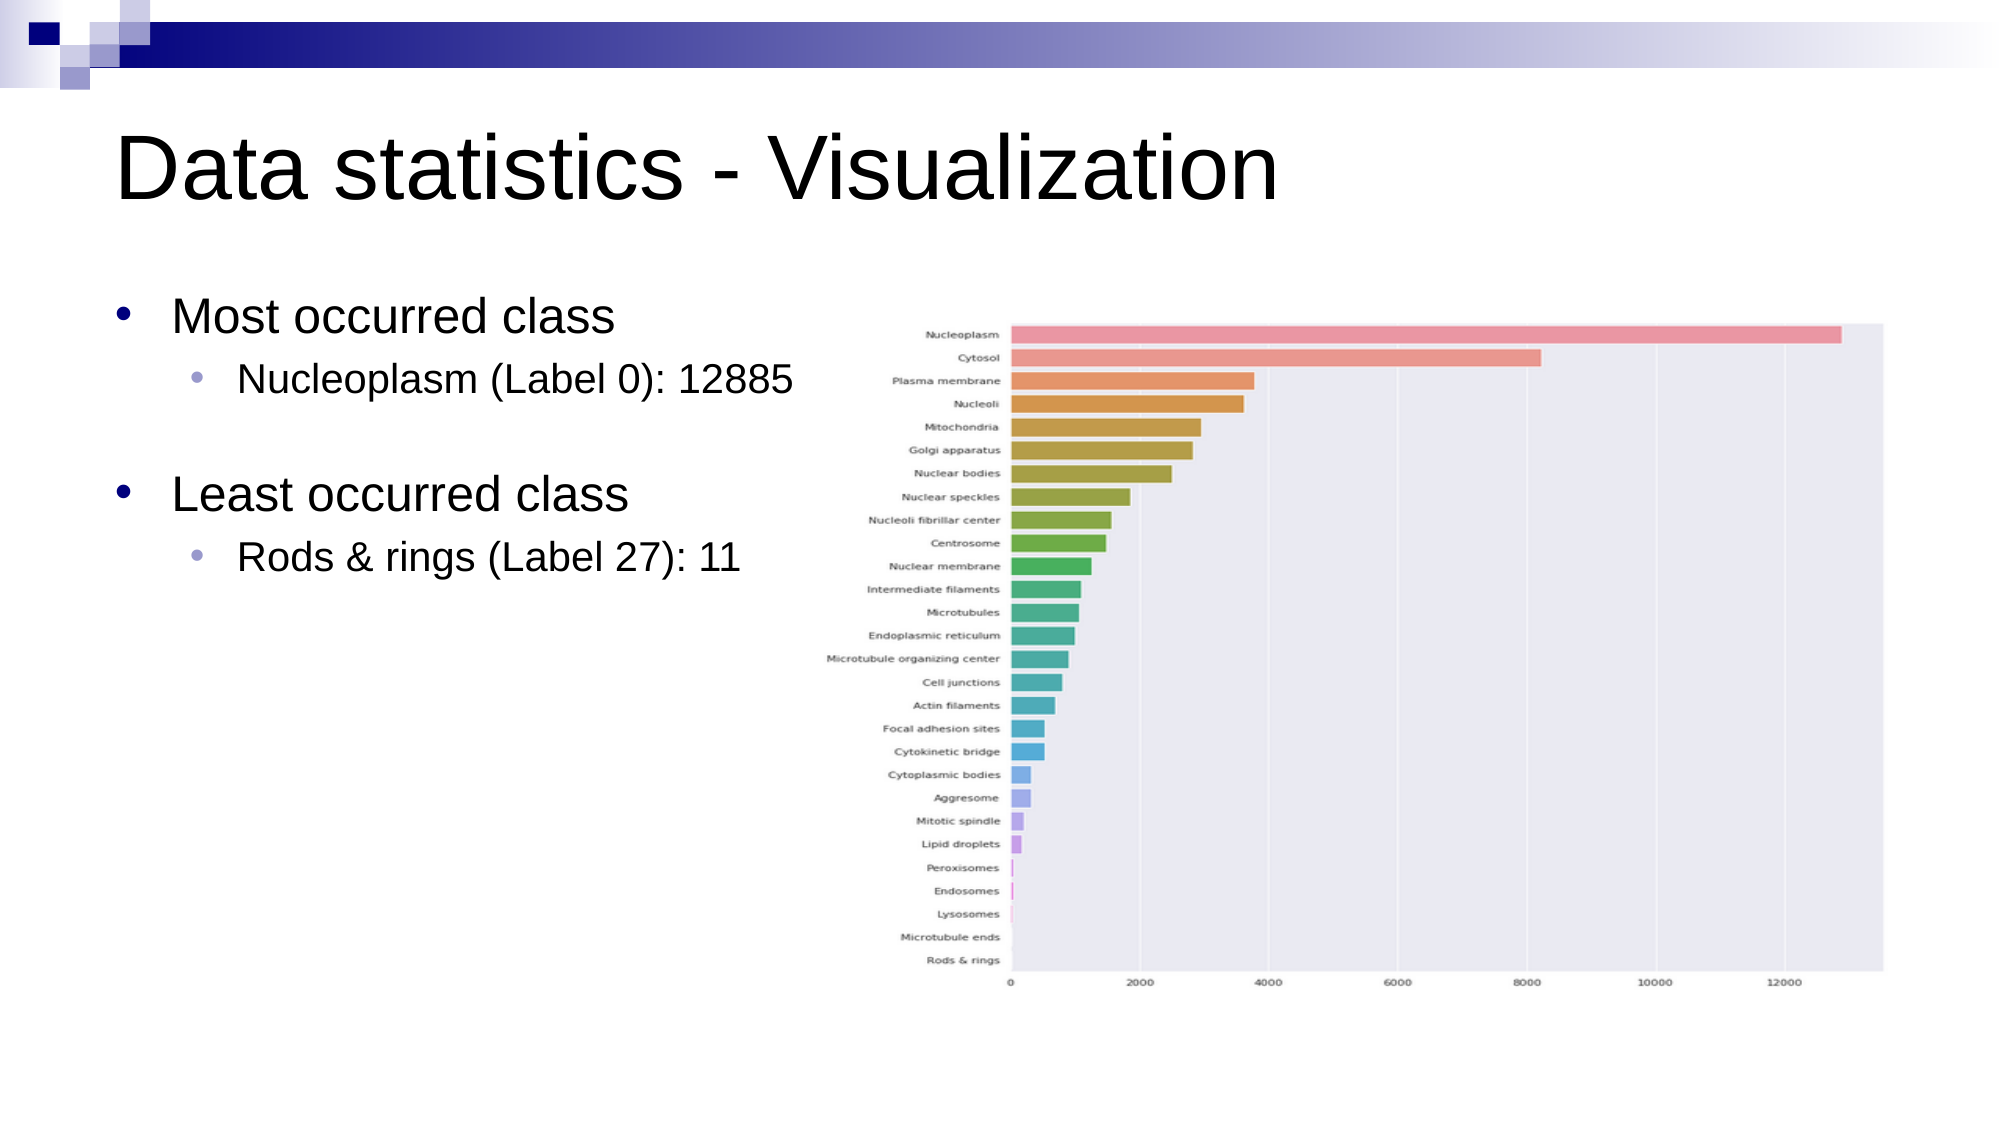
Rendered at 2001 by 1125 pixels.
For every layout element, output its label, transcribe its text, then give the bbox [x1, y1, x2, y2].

picture [804, 315, 1949, 999]
title Data statistics - Visualization [99, 93, 1900, 232]
list Most occurred class Nucleoplasm (Label 0): 12885 Least occurred class Rods & rings (Label 27): 11 [99, 275, 1900, 1067]
